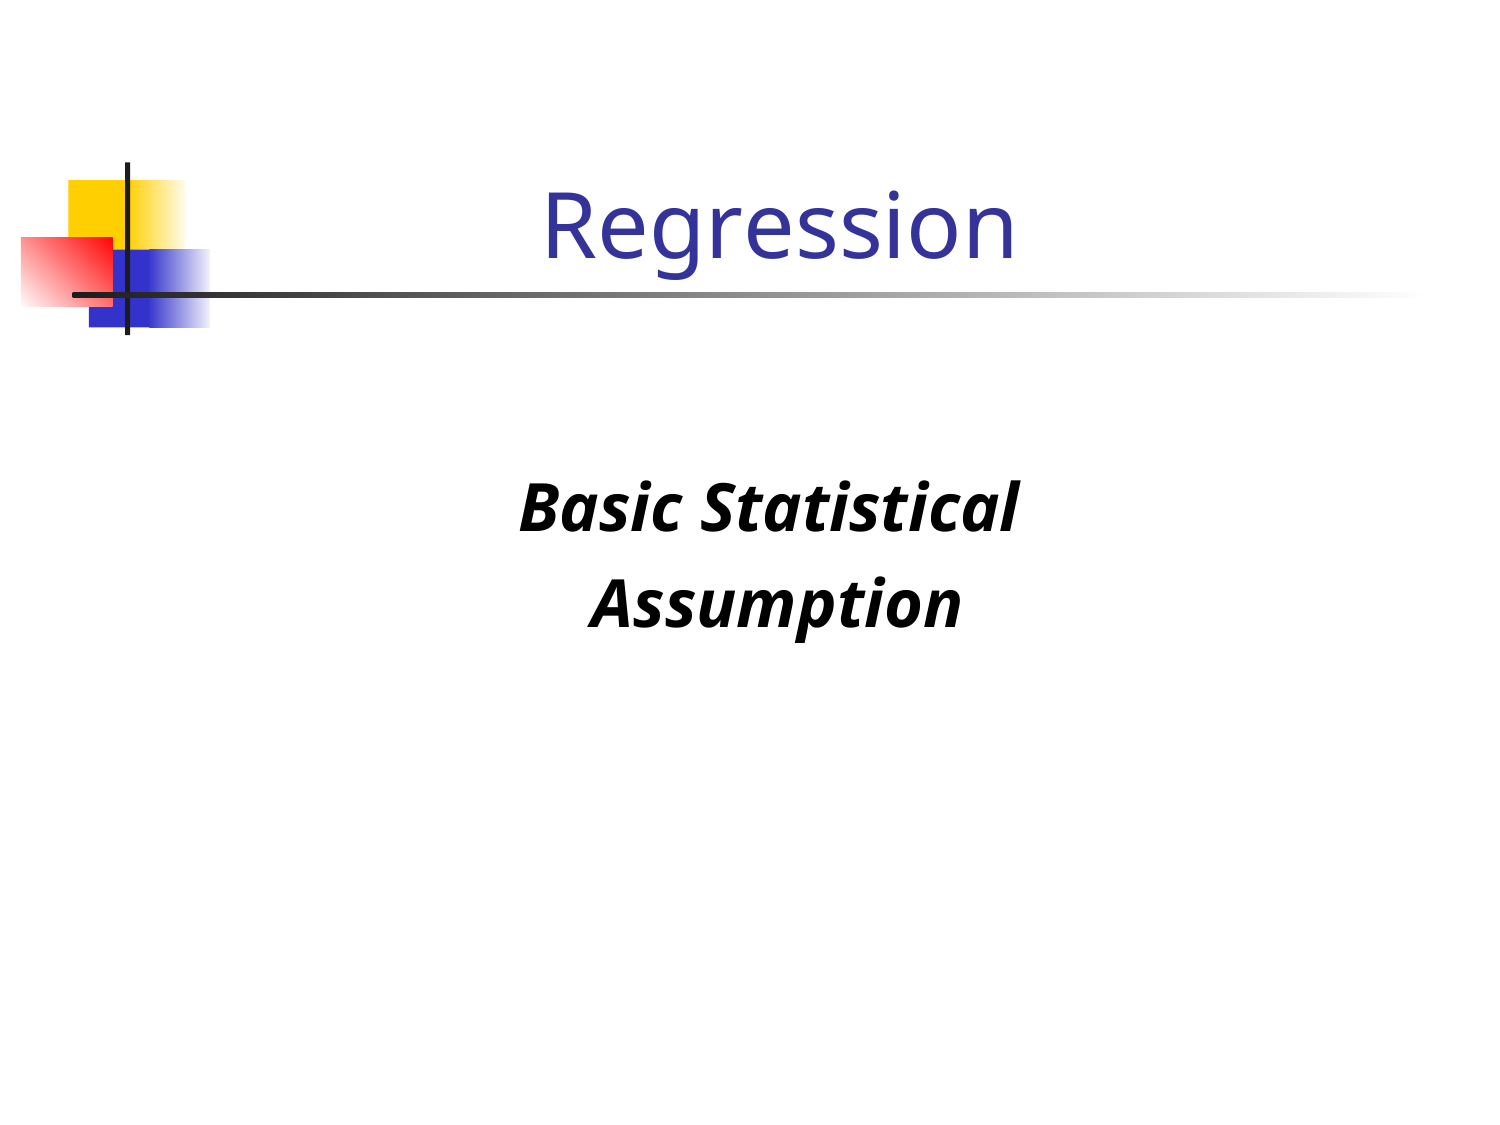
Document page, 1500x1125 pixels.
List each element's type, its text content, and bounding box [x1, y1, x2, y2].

title Regression [142, 59, 1418, 285]
subtitle Basic Statistical Assumption [165, 456, 1391, 745]
